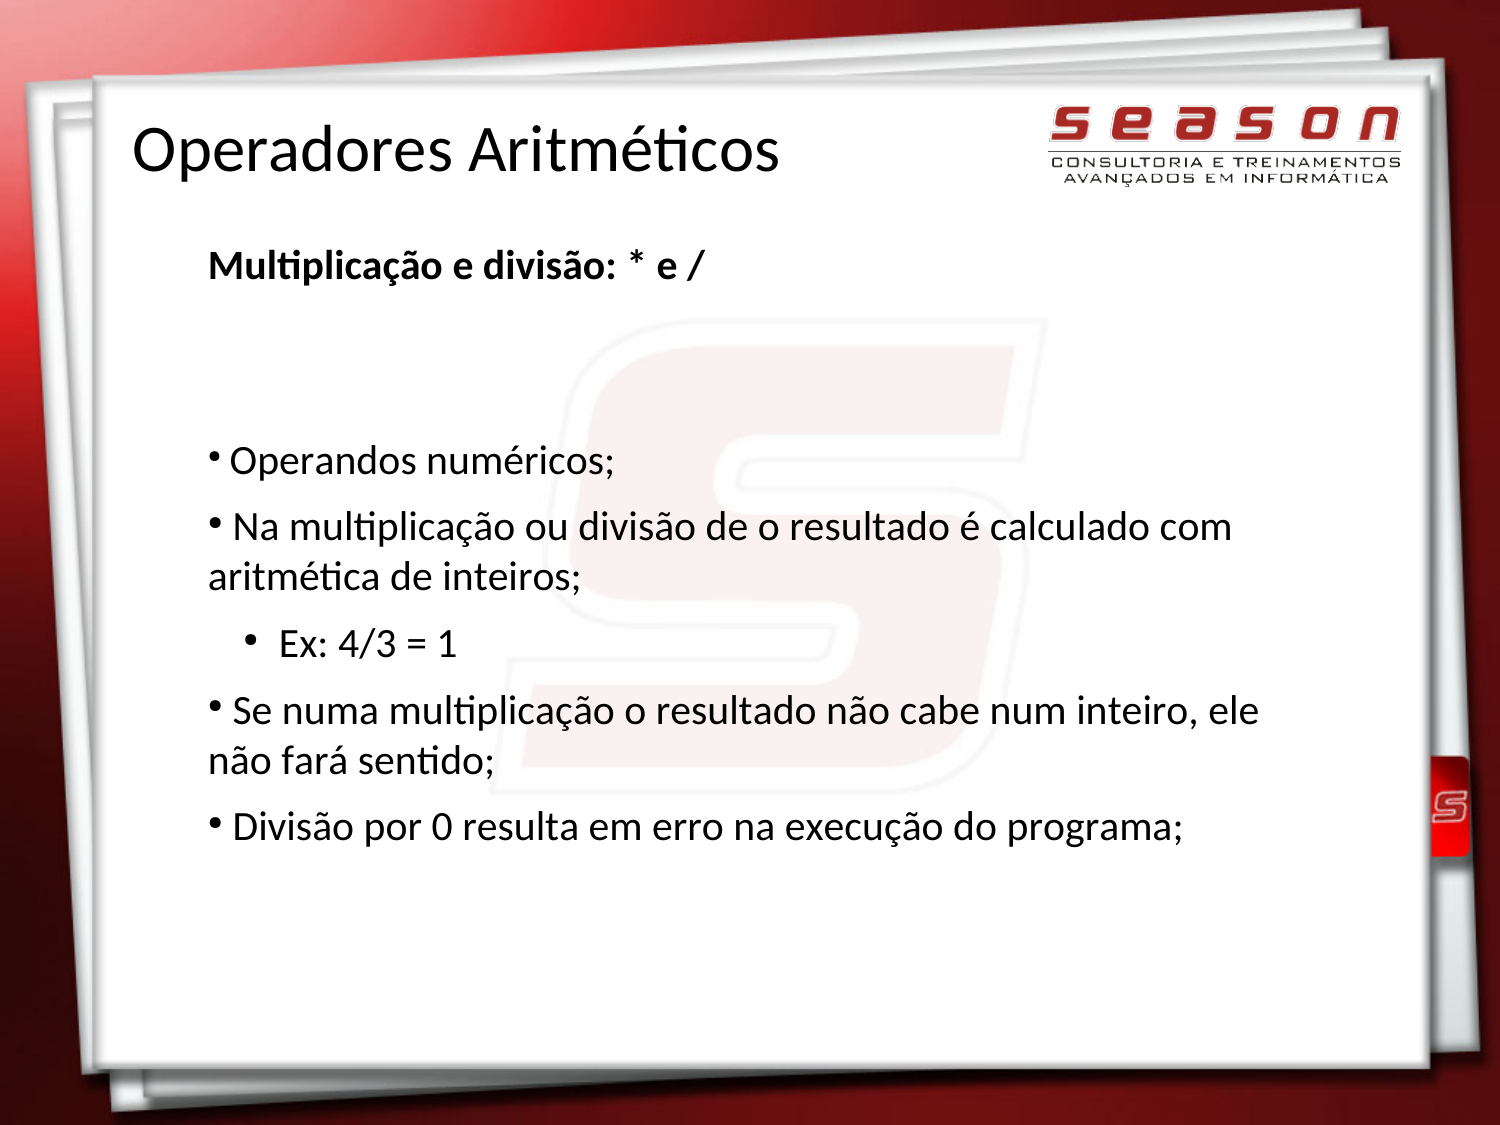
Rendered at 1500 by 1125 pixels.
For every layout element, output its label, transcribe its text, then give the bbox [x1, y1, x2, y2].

text_box Operandos numéricos; Na multiplicação ou divisão de o resultado é calculado com aritmética de inteiros; Ex: 4/3 = 1 Se numa multiplicação o resultado não cabe num inteiro, ele não fará sentido; Divisão por 0 resulta em erro na execução do programa; [207, 307, 1328, 975]
text_box Multiplicação e divisão: * e / [207, 231, 1328, 296]
title Operadores Aritméticos [118, 33, 1394, 257]
picture [0, 0, 1500, 1125]
